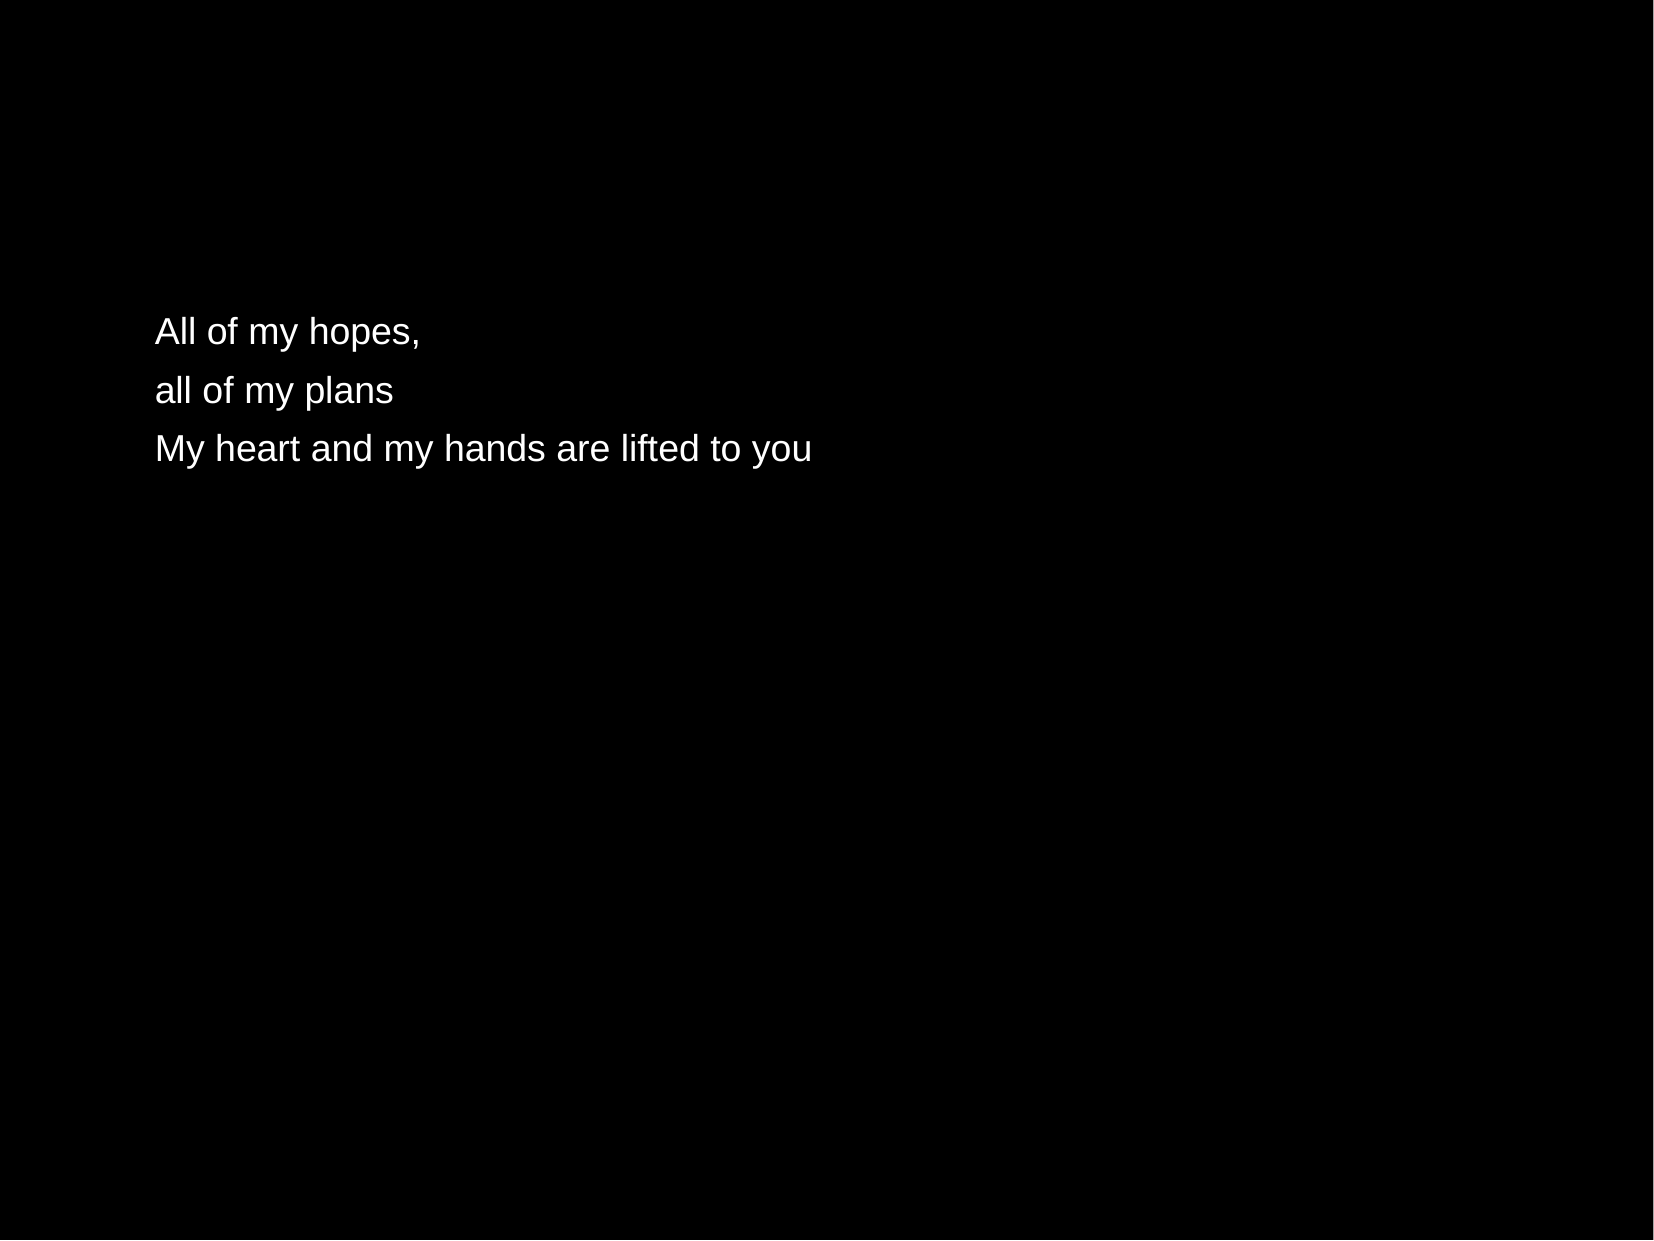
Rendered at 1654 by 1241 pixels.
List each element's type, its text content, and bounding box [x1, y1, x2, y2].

list All of my hopes, all of my plans My heart and my hands are lifted to you [68, 303, 1558, 1122]
